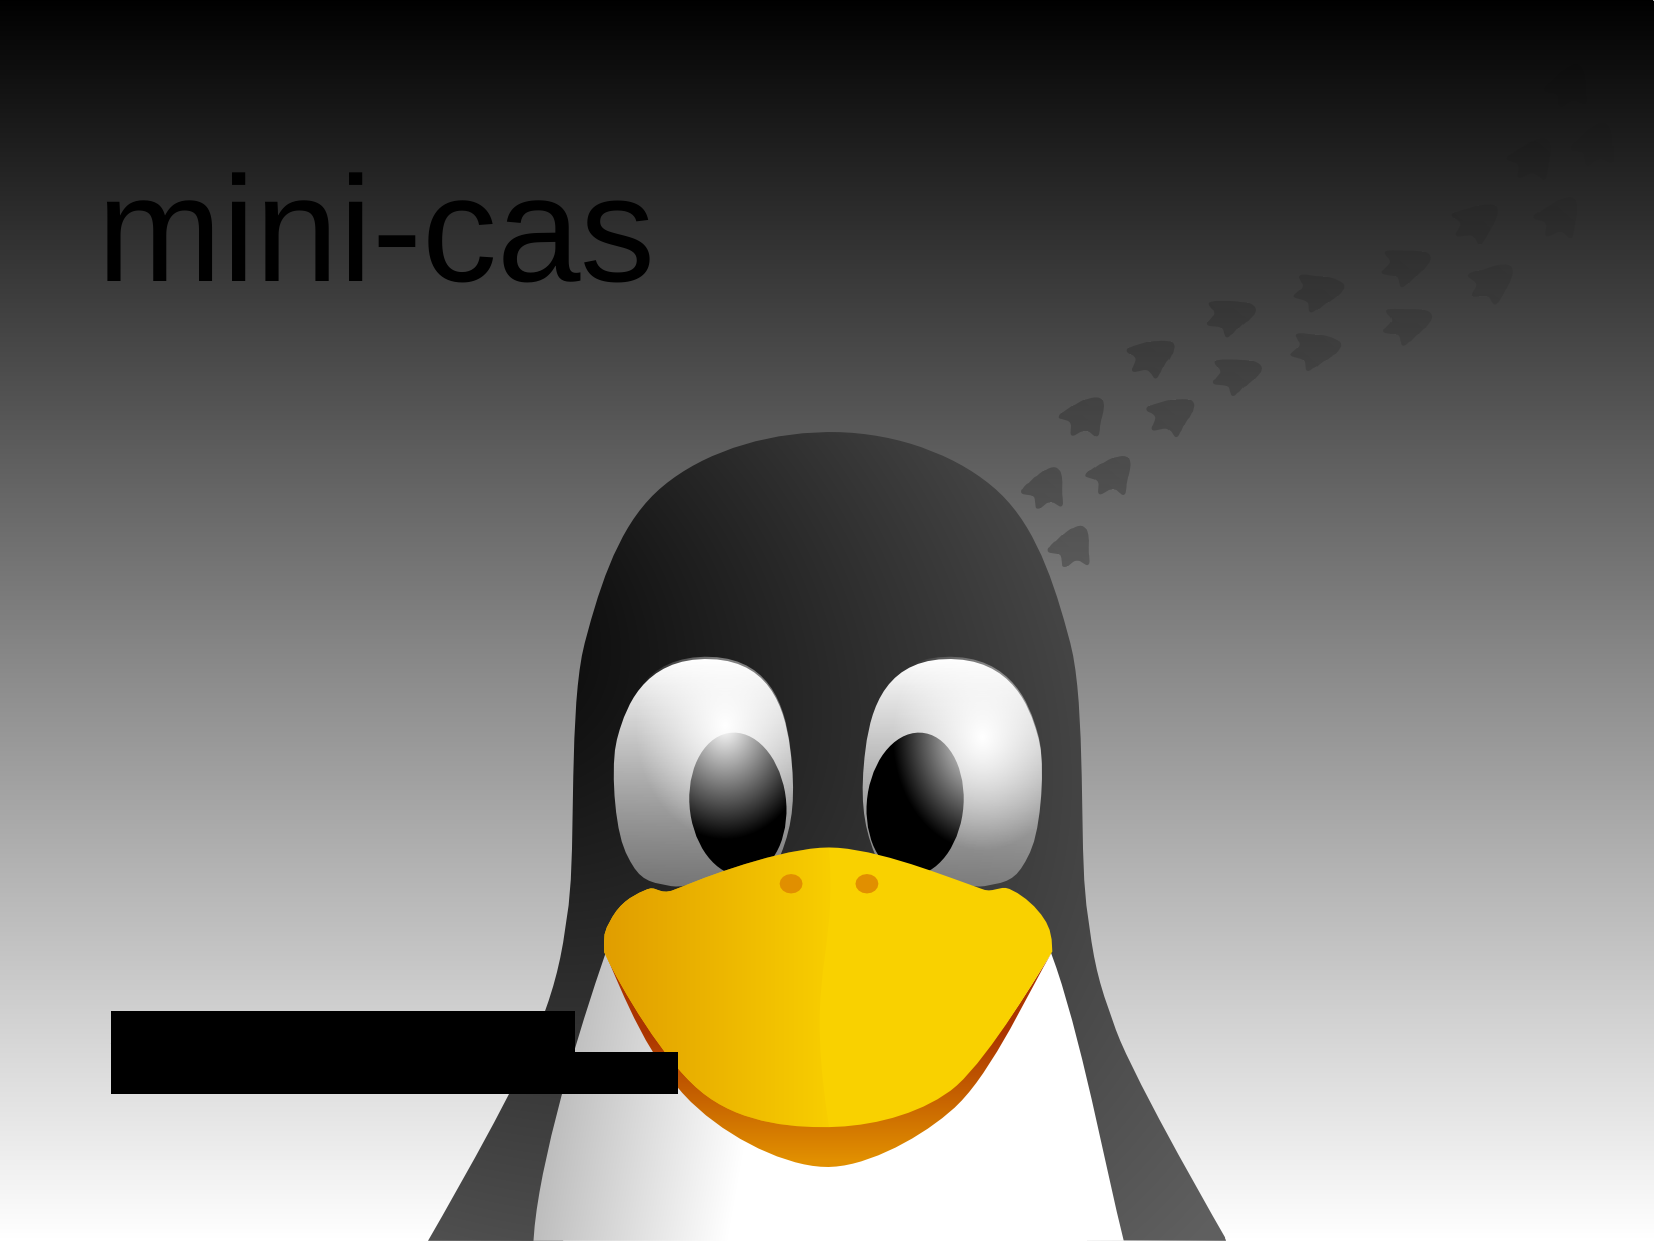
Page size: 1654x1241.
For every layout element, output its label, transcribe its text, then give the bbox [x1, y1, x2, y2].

title mini-cas [82, 138, 1571, 280]
subtitle Arthur Gonçalves do Carmo Luiz Carlos de Abreu Albuquerque [96, 1003, 1585, 1241]
picture [428, 64, 1614, 1003]
